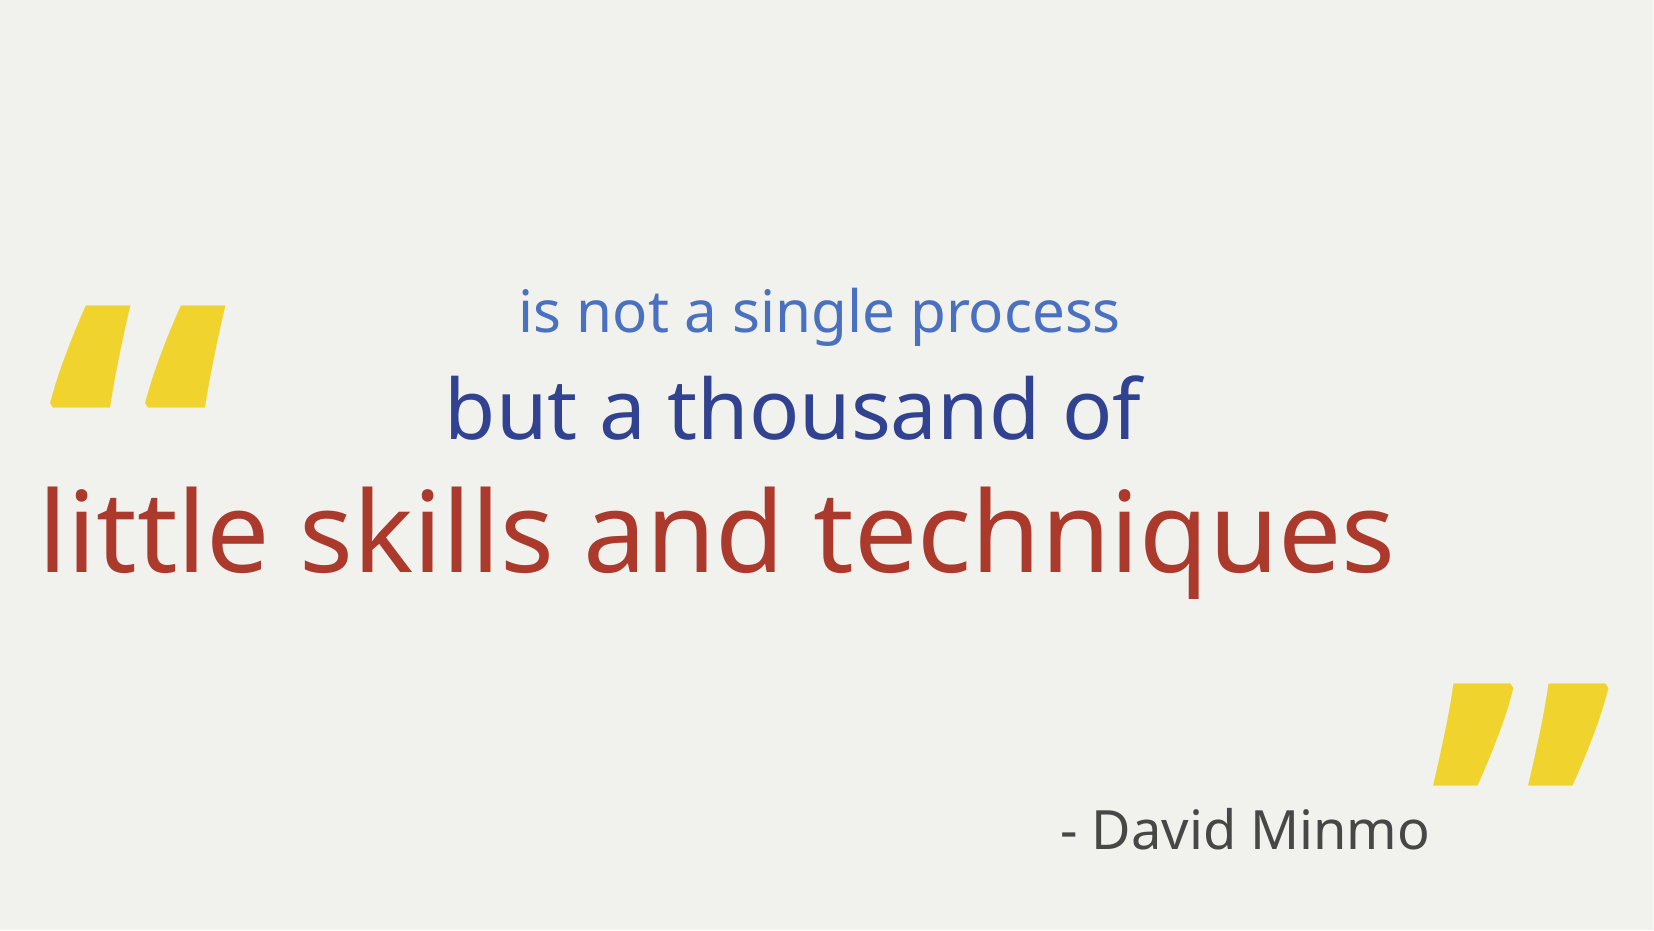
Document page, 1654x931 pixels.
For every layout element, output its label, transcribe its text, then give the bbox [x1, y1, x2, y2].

text_box ” [1413, 528, 1621, 931]
text_box is not a single process [503, 262, 1150, 343]
text_box but a thousand of [430, 343, 1224, 445]
text_box little skills and techniques [24, 445, 1630, 716]
text_box - David Minmo [1045, 784, 1509, 871]
text_box “ [30, 150, 238, 674]
